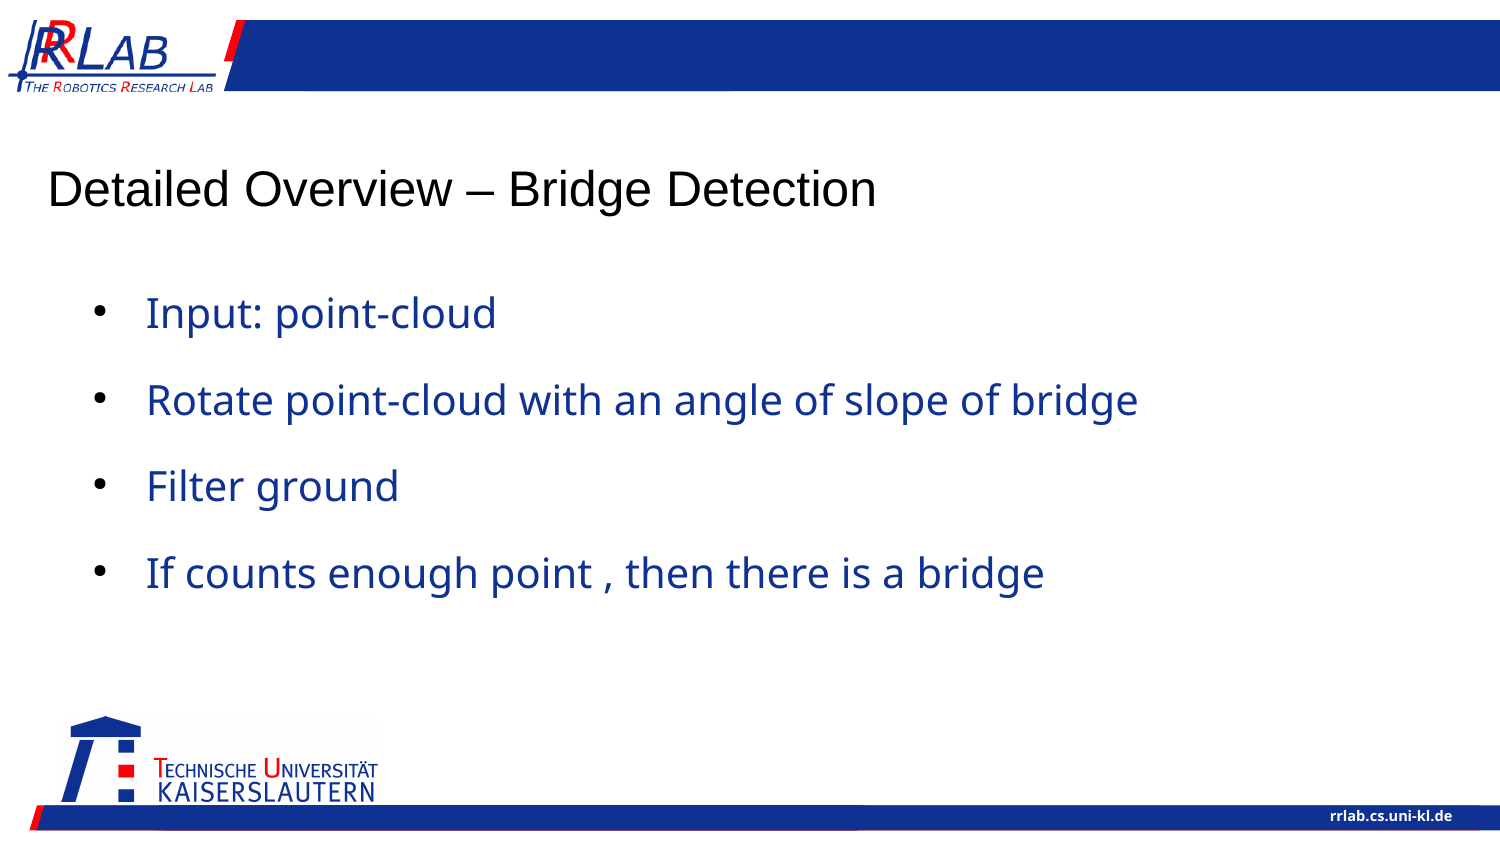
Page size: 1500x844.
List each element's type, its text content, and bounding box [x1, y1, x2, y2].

picture [61, 716, 378, 802]
list Input: point-cloud Rotate point-cloud with an angle of slope of bridge Filter ground If counts enough point , then there is a bridge [75, 197, 1425, 687]
picture [8, 20, 216, 92]
title Detailed Overview – Bridge Detection [47, 93, 1453, 285]
